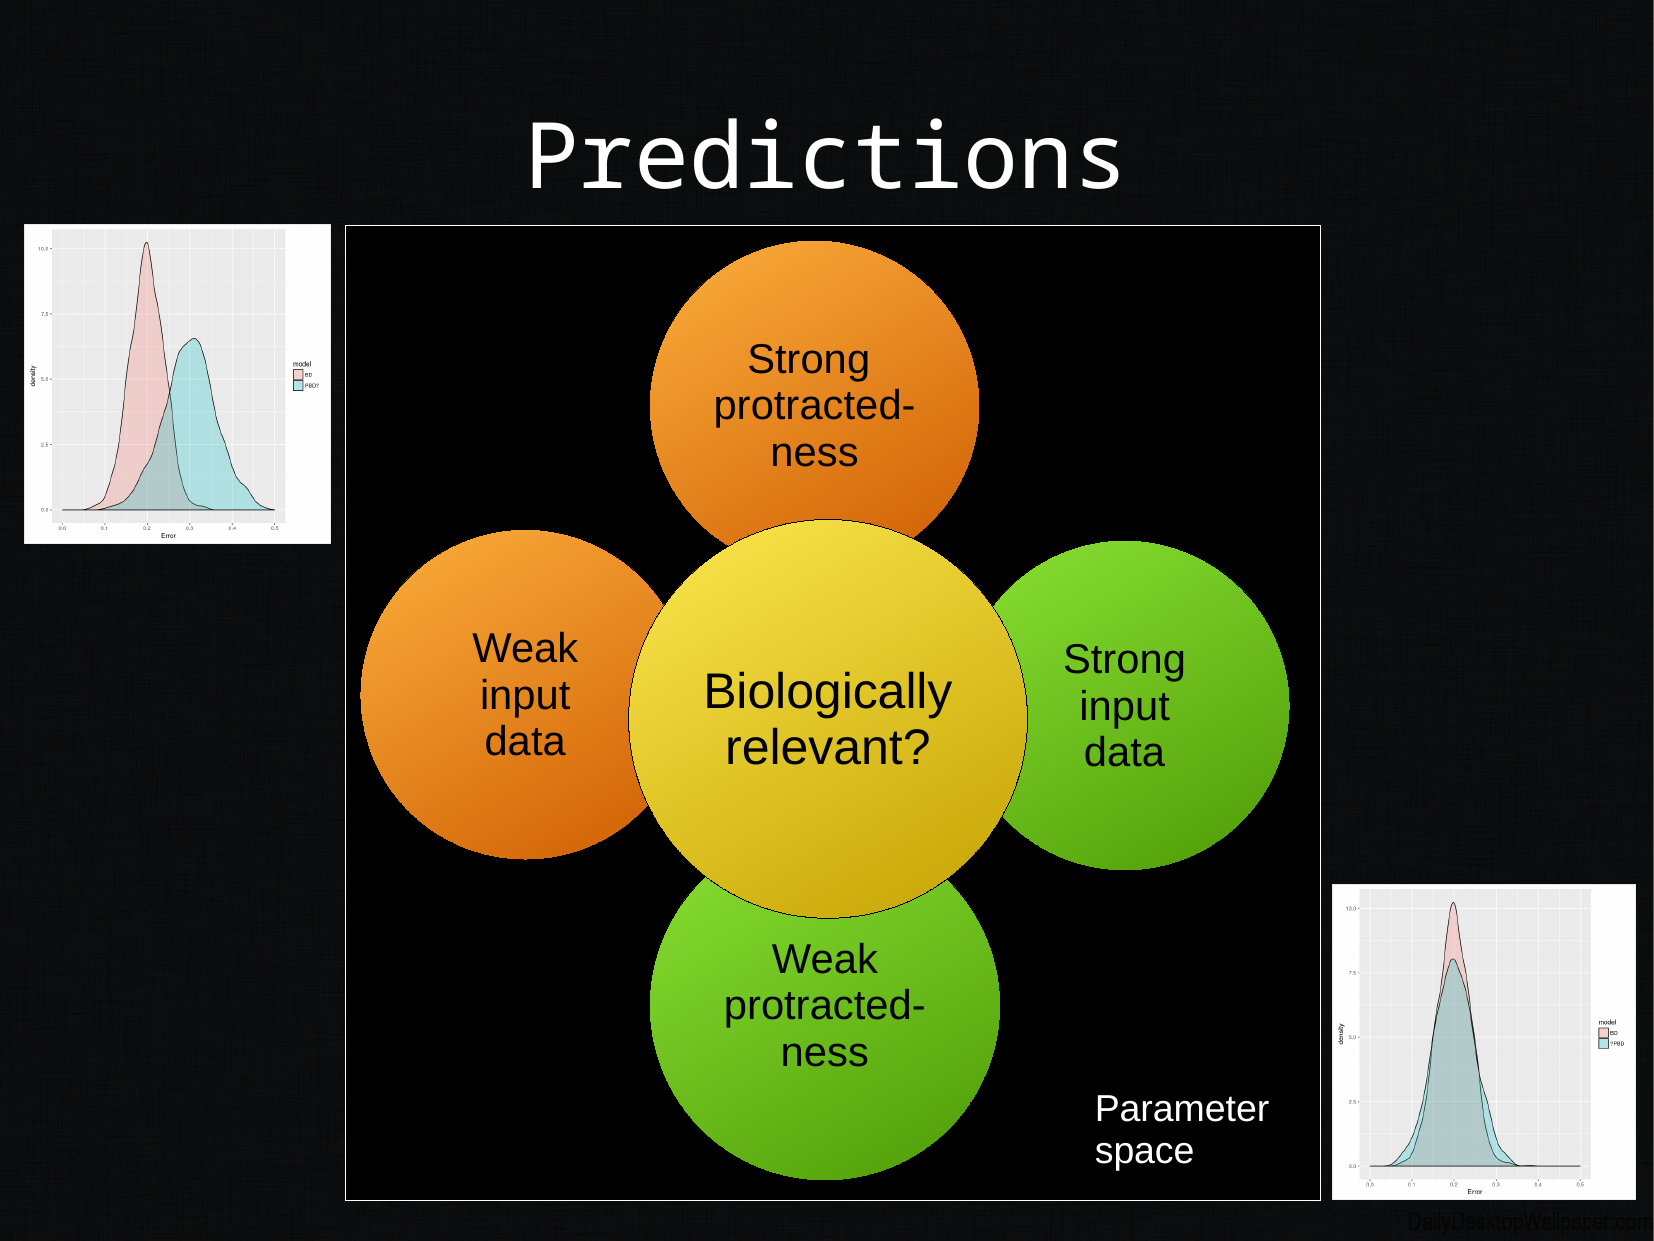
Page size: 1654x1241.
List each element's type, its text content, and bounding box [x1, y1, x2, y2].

title Predictions [82, 49, 1571, 257]
text_box Weak protracted- ness [649, 876, 1001, 1181]
text_box Strong protracted- ness [649, 240, 980, 546]
text_box Biologically relevant? [628, 519, 1028, 919]
text_box Parameter space [1080, 1080, 1306, 1179]
text_box [345, 257, 1321, 1201]
text_box Weak input data [359, 529, 664, 861]
text_box Strong input data [993, 540, 1291, 871]
picture [0, 0, 1654, 1241]
